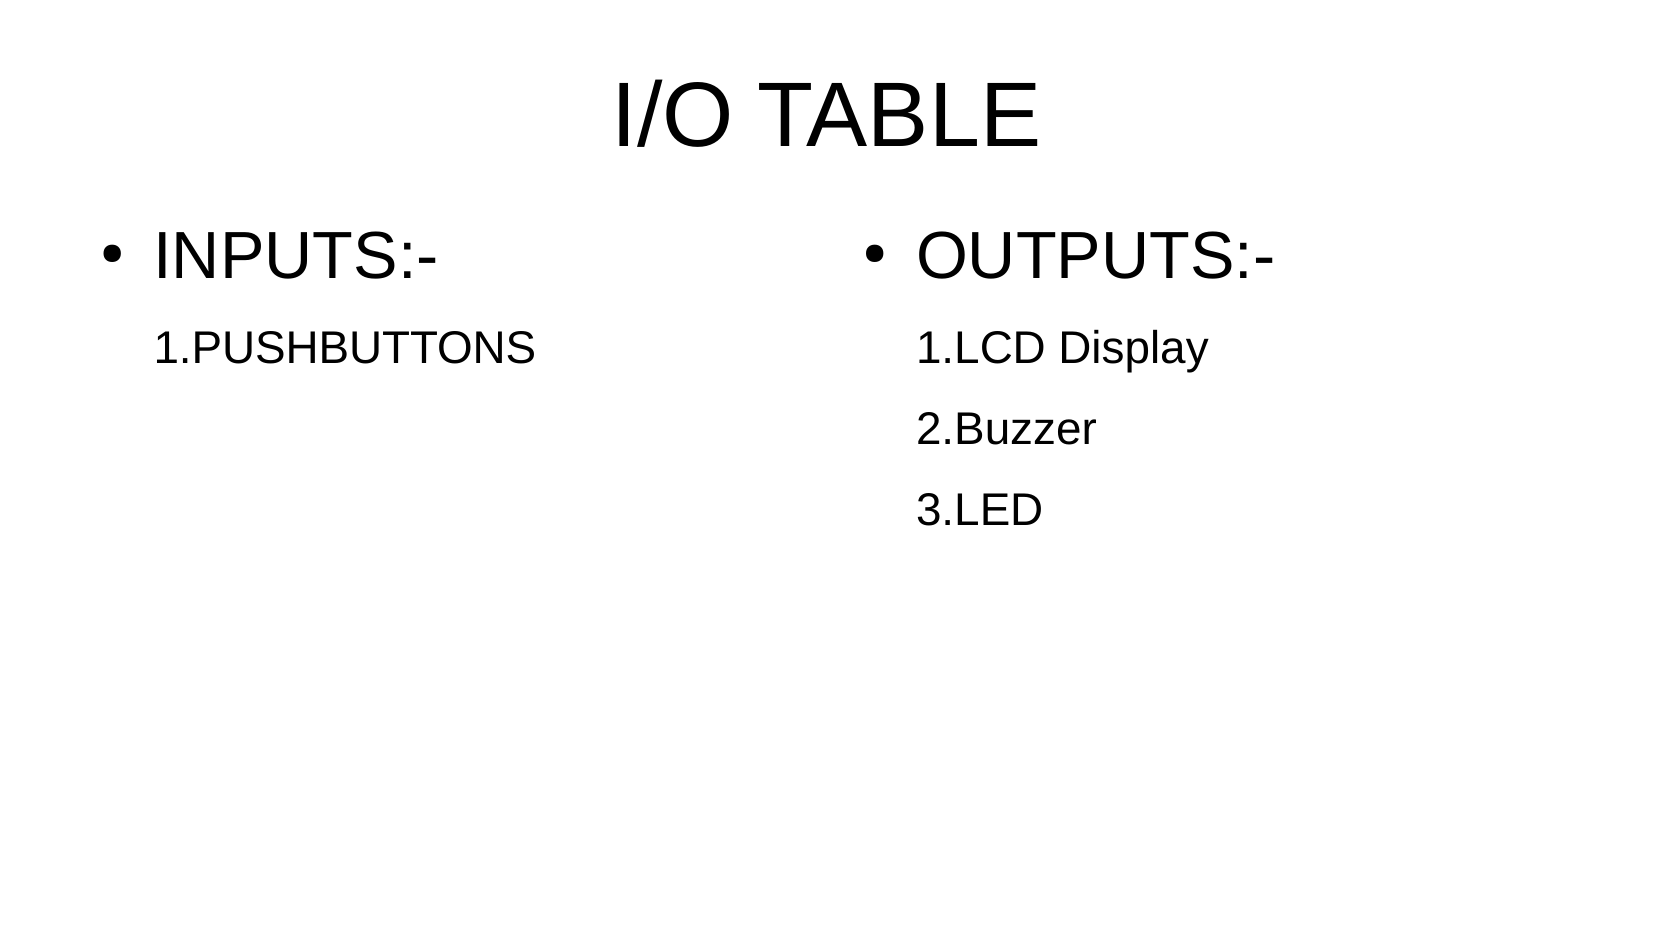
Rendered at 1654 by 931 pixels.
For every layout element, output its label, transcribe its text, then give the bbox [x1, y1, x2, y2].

title I/O TABLE [82, 37, 1571, 193]
list OUTPUTS:- 1.LCD Display 2.Buzzer 3.LED [845, 217, 1572, 758]
list INPUTS:- 1.PUSHBUTTONS [82, 217, 809, 758]
